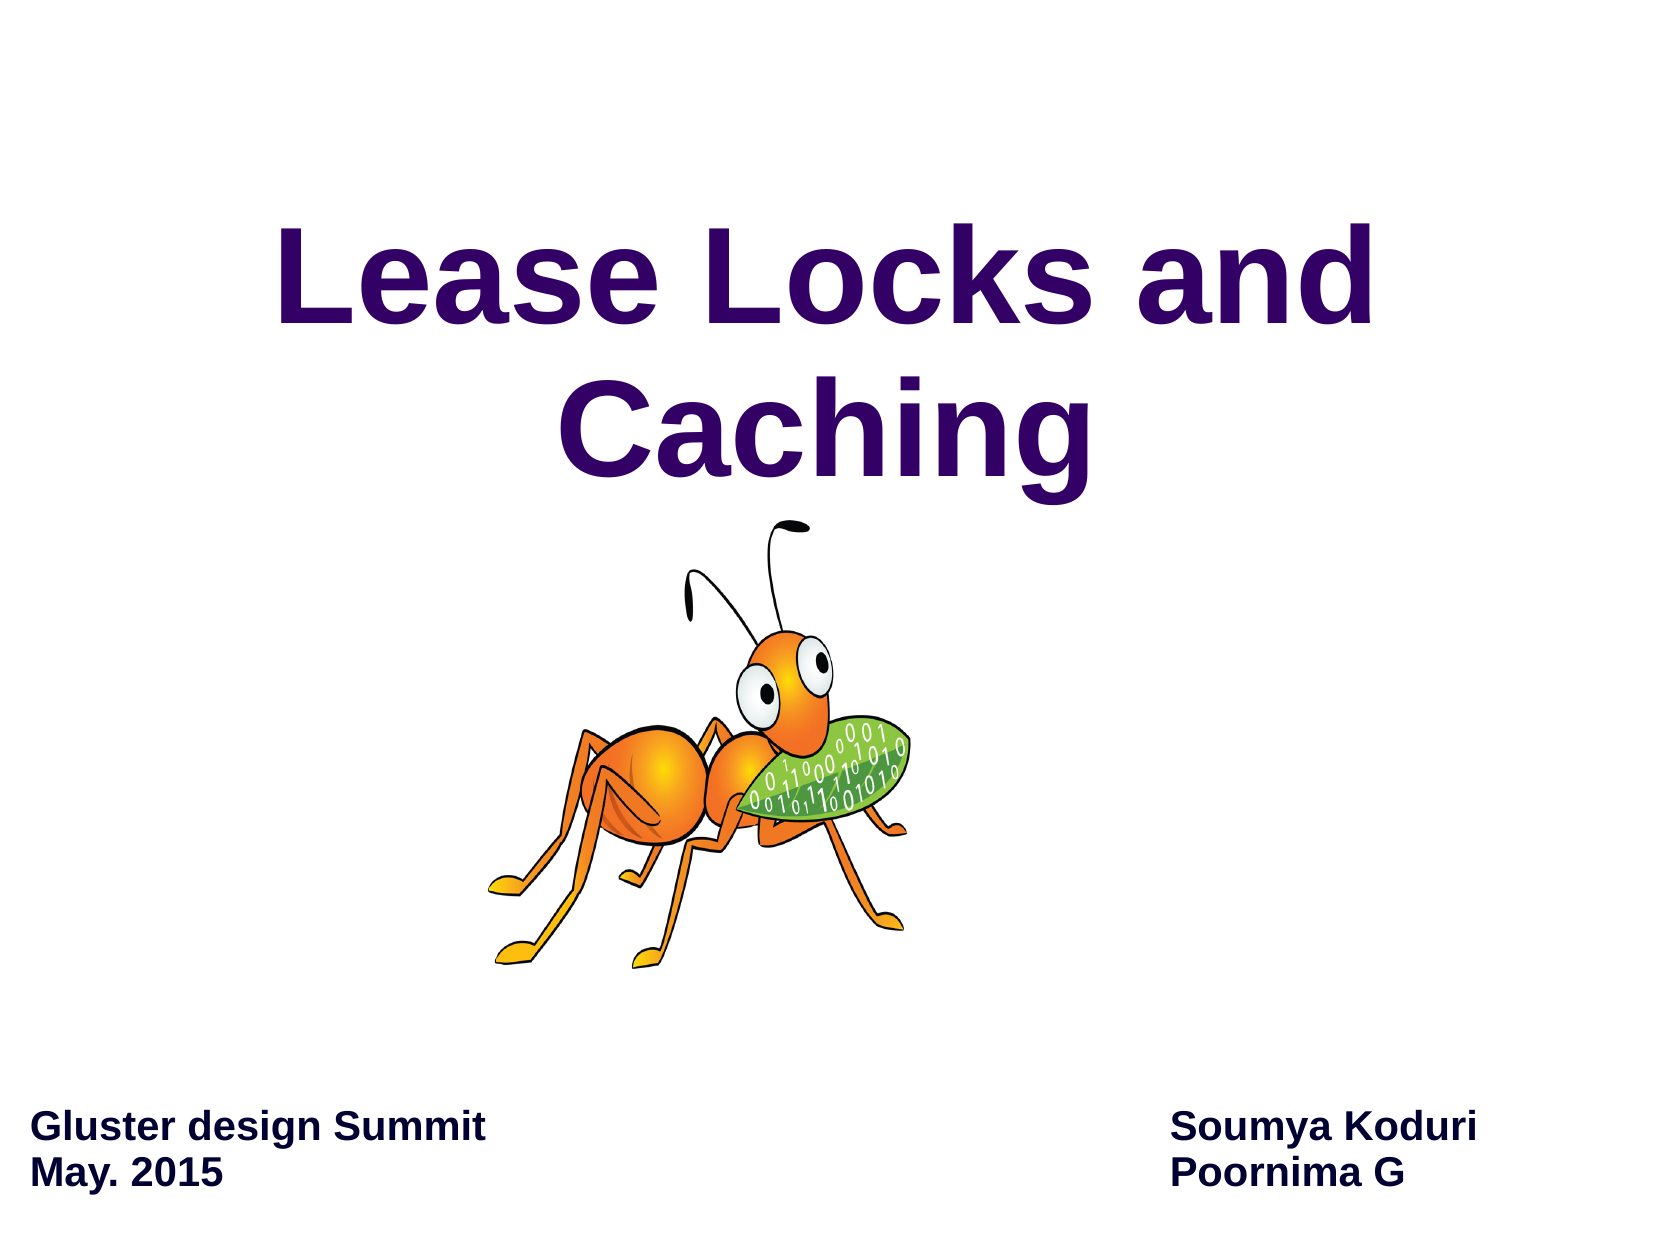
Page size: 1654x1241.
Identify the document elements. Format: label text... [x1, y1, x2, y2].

picture [482, 514, 916, 976]
subtitle Lease Locks and Caching [82, 198, 1571, 507]
text_box Gluster design Summit May. 2015 [15, 1095, 511, 1241]
text_box Soumya Koduri Poornima G [1155, 1095, 1621, 1203]
